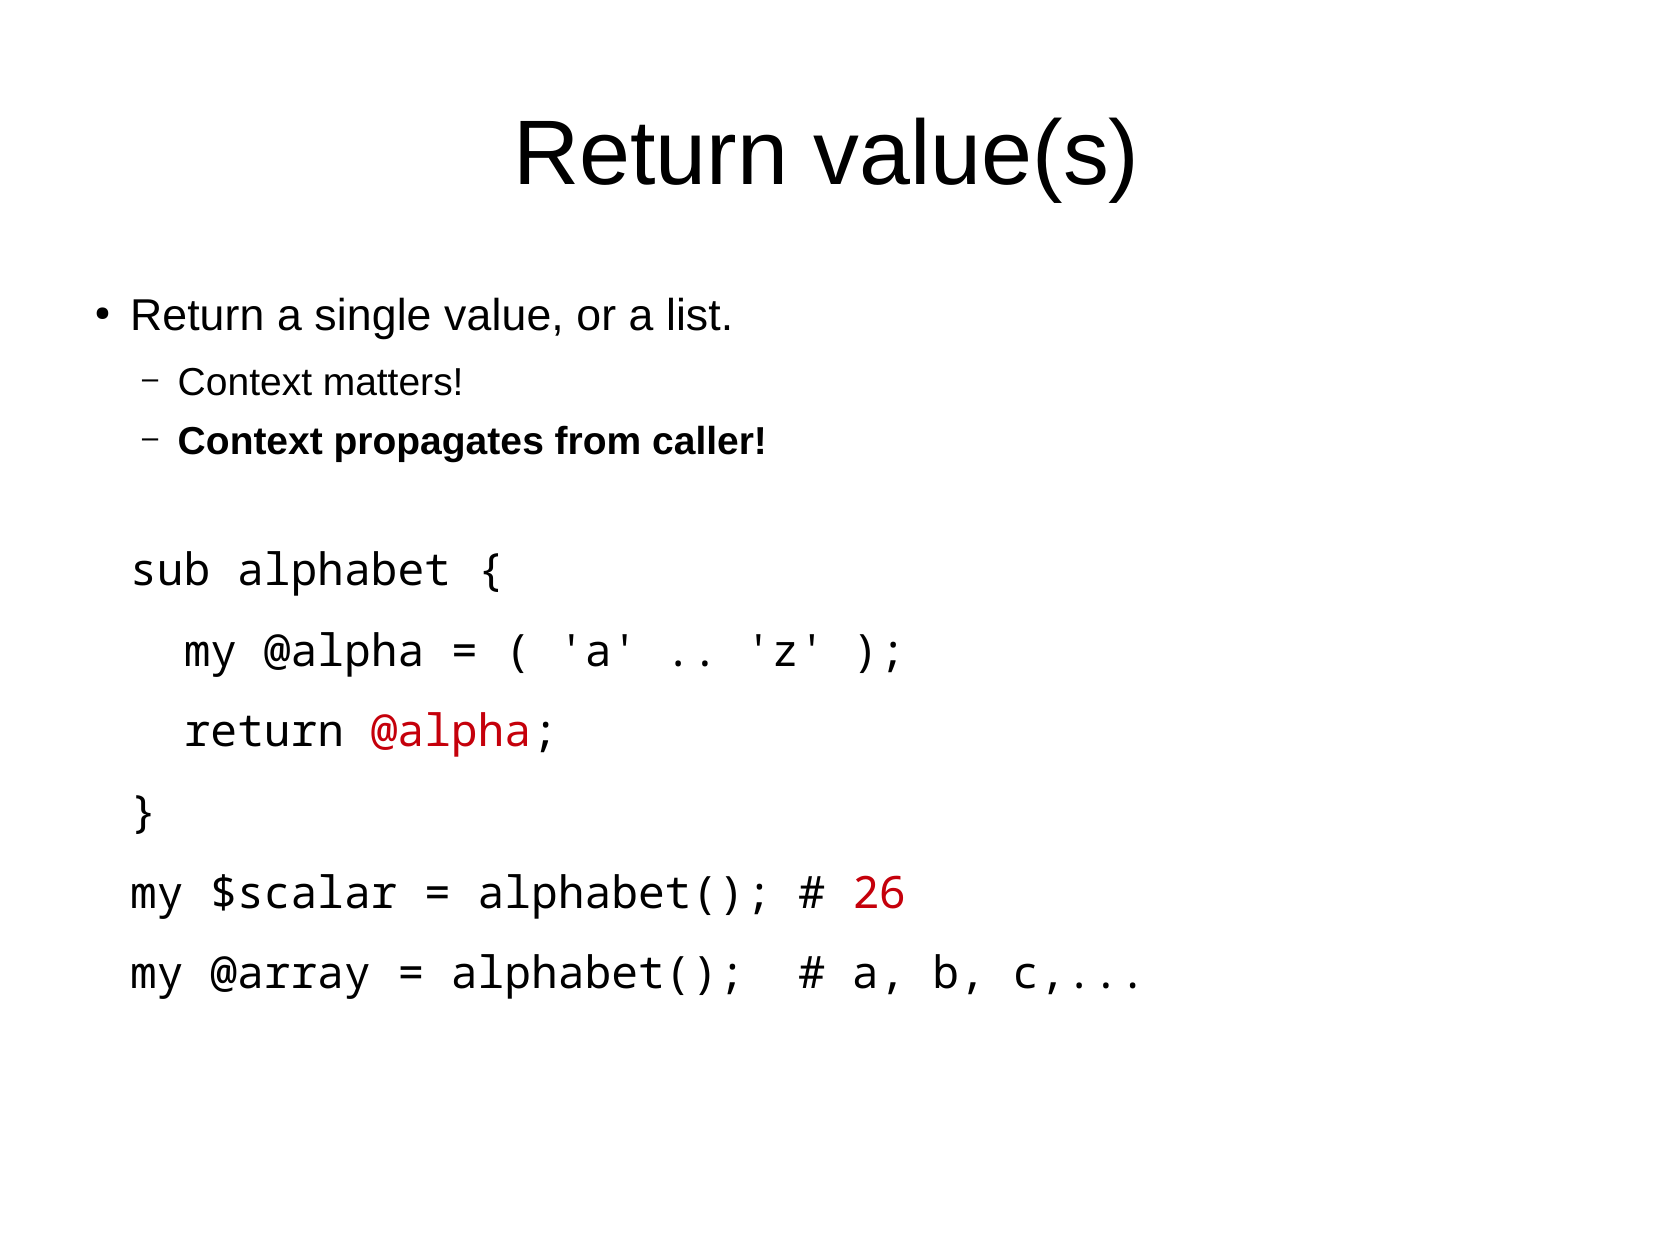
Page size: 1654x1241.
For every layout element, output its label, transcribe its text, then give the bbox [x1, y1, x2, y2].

title Return value(s) [82, 49, 1571, 257]
list Return a single value, or a list. Context matters! Context propagates from caller! sub alphabet { my @alpha = ( 'a' .. 'z' ); return @alpha; } my $scalar = alphabet(); # 26 my @array = alphabet(); # a, b, c,... [82, 290, 1571, 1010]
